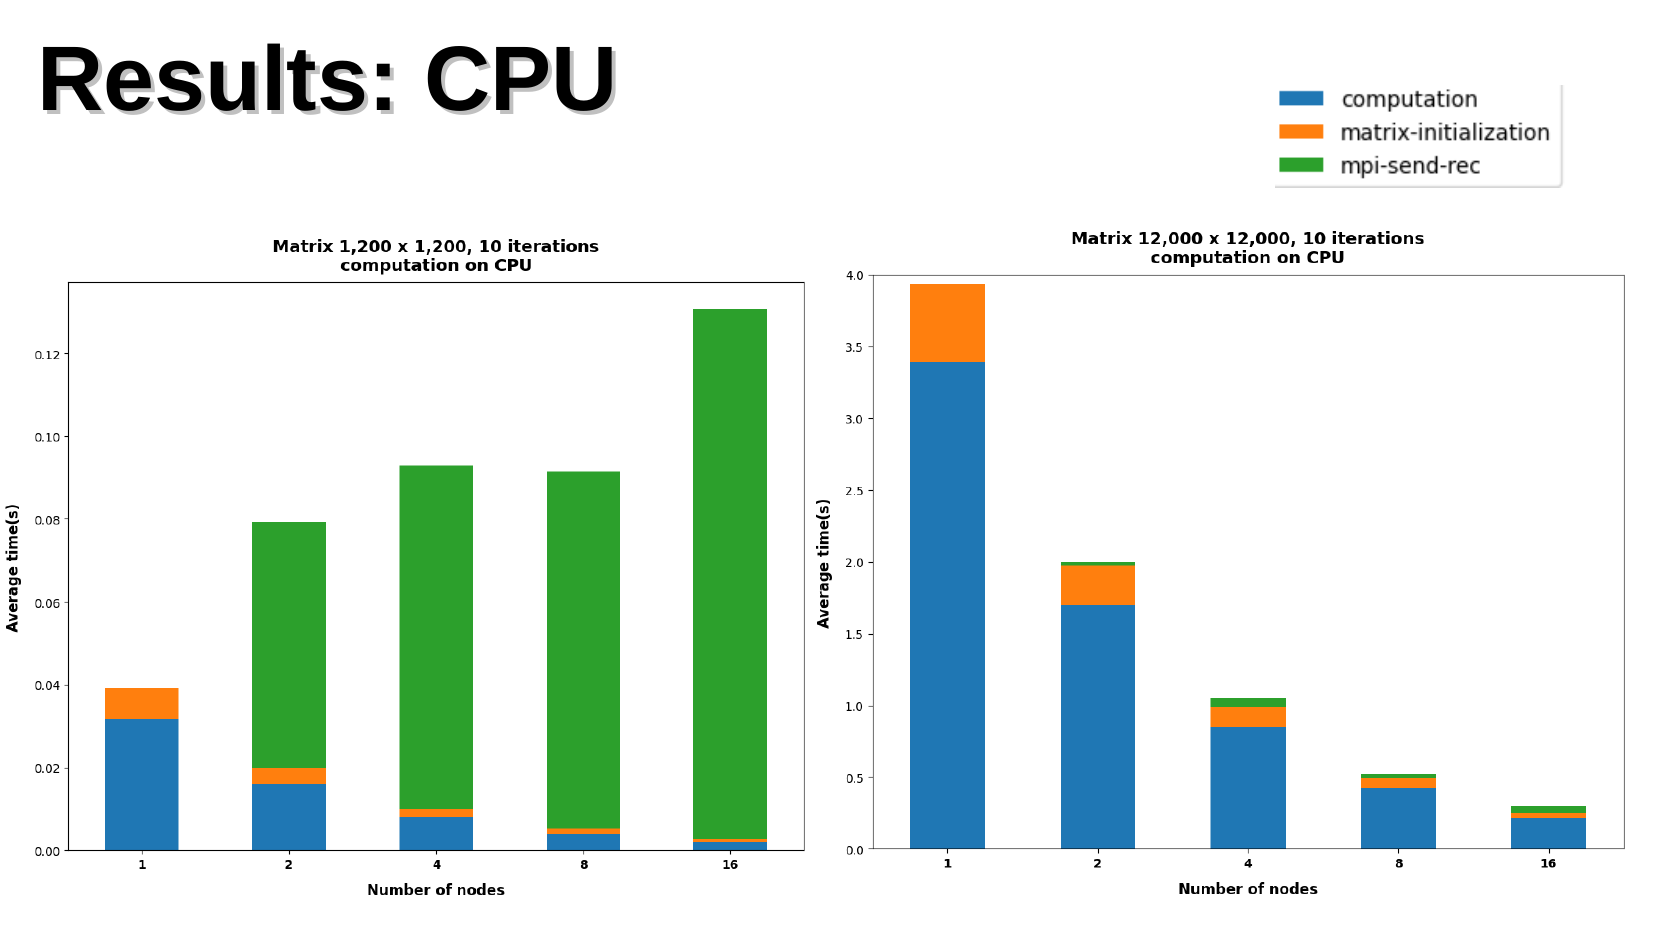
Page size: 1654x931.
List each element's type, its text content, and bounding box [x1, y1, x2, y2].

title Results: CPU [37, 0, 1526, 233]
picture [1275, 85, 1566, 188]
picture [0, 224, 1637, 901]
